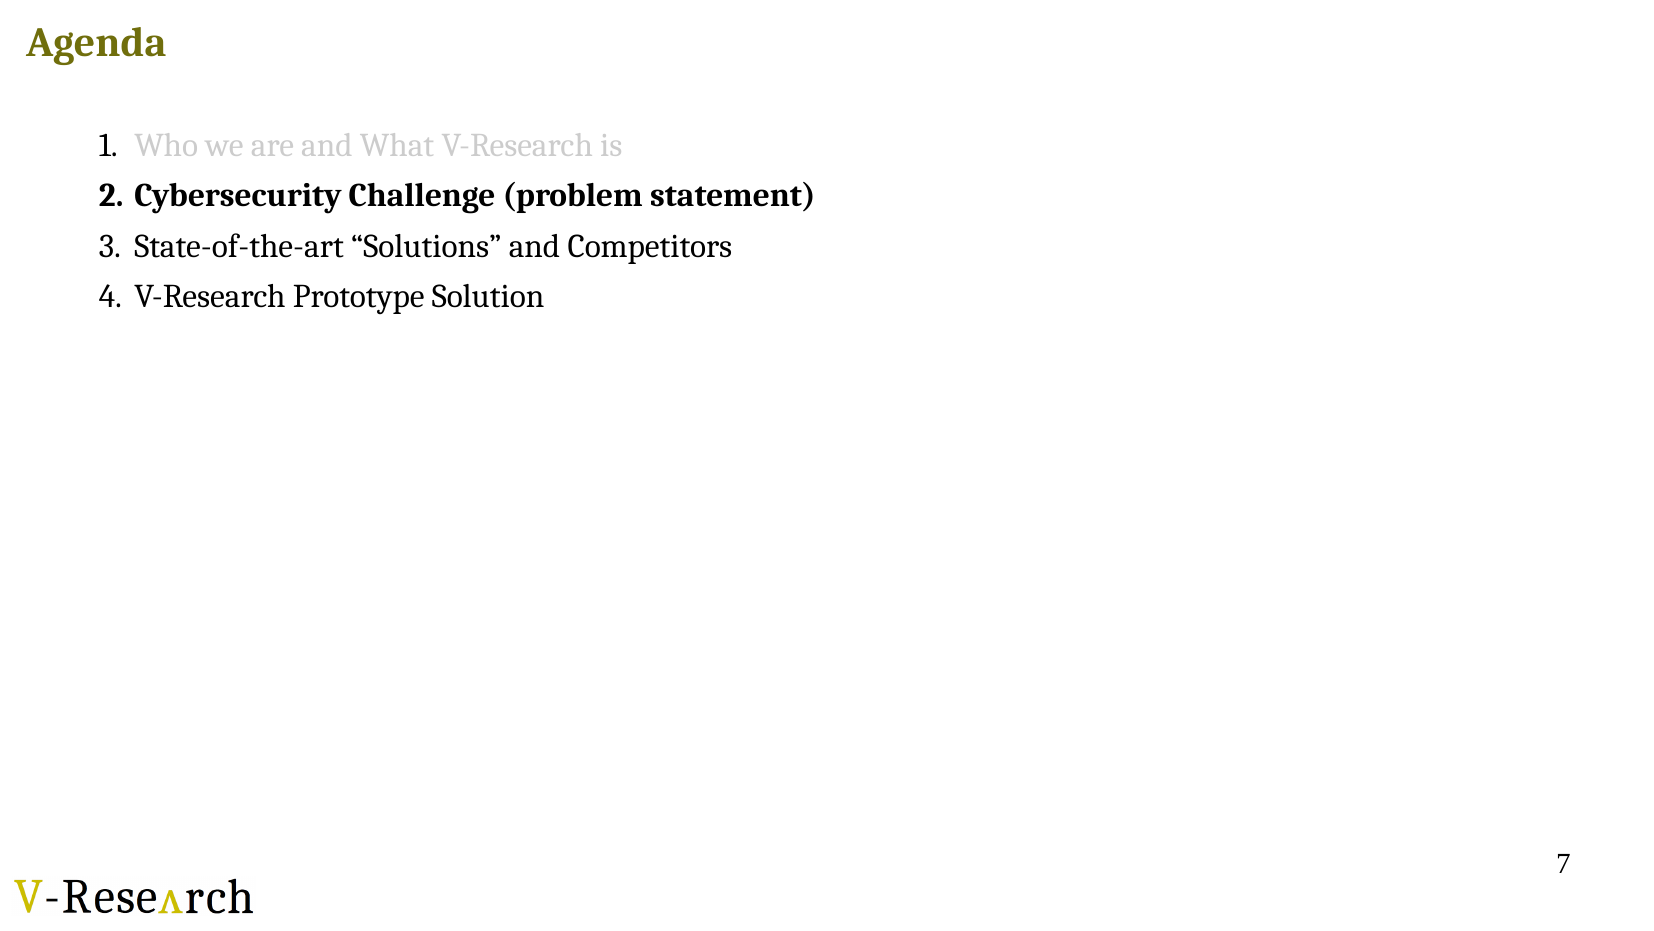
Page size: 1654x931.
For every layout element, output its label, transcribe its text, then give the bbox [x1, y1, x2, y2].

text_box Agenda [11, 11, 231, 87]
text_box Who we are and What V-Research is Cybersecurity Challenge (problem statement) State-of-the-art “Solutions” and Competitors V-Research Prototype Solution [84, 119, 1381, 834]
picture [11, 876, 256, 916]
